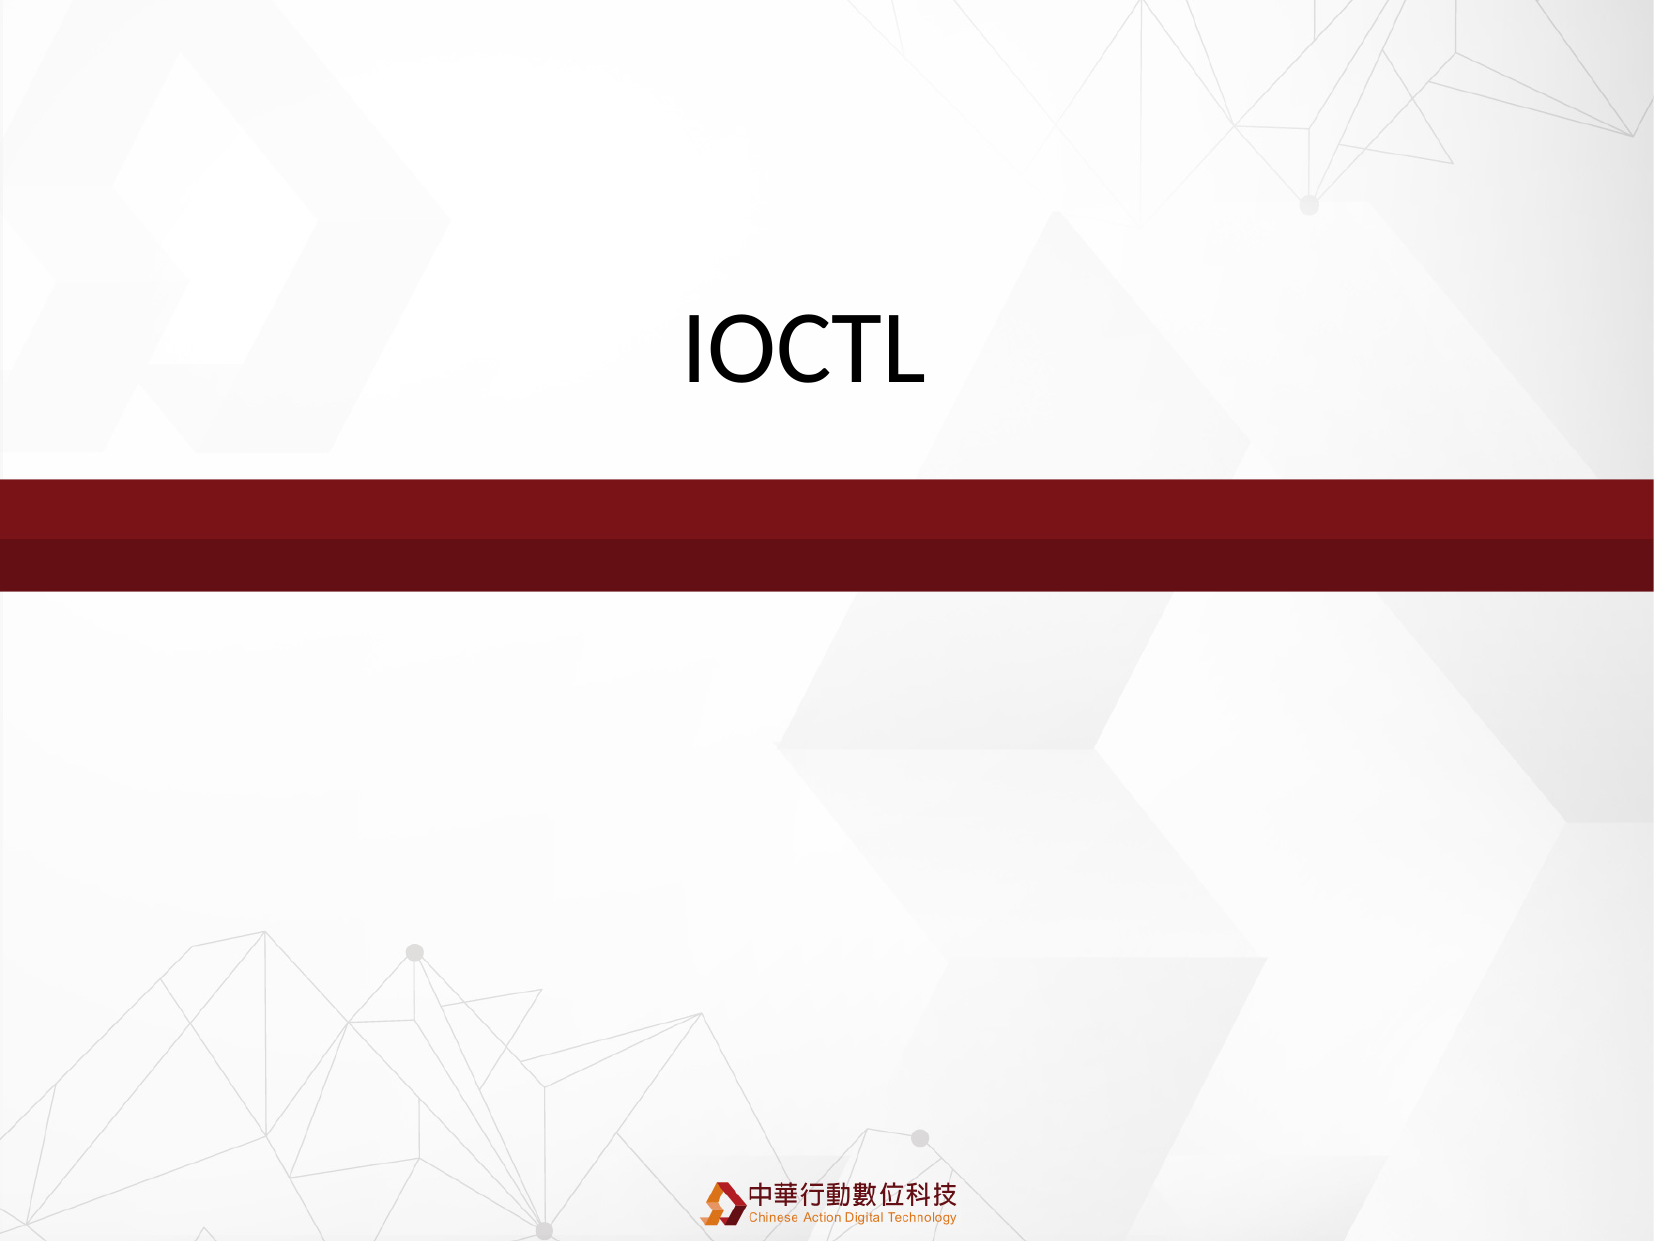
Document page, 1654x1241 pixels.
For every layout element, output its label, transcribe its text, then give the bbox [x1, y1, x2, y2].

picture [0, 0, 1654, 1241]
title IOCTL [60, 234, 1549, 478]
